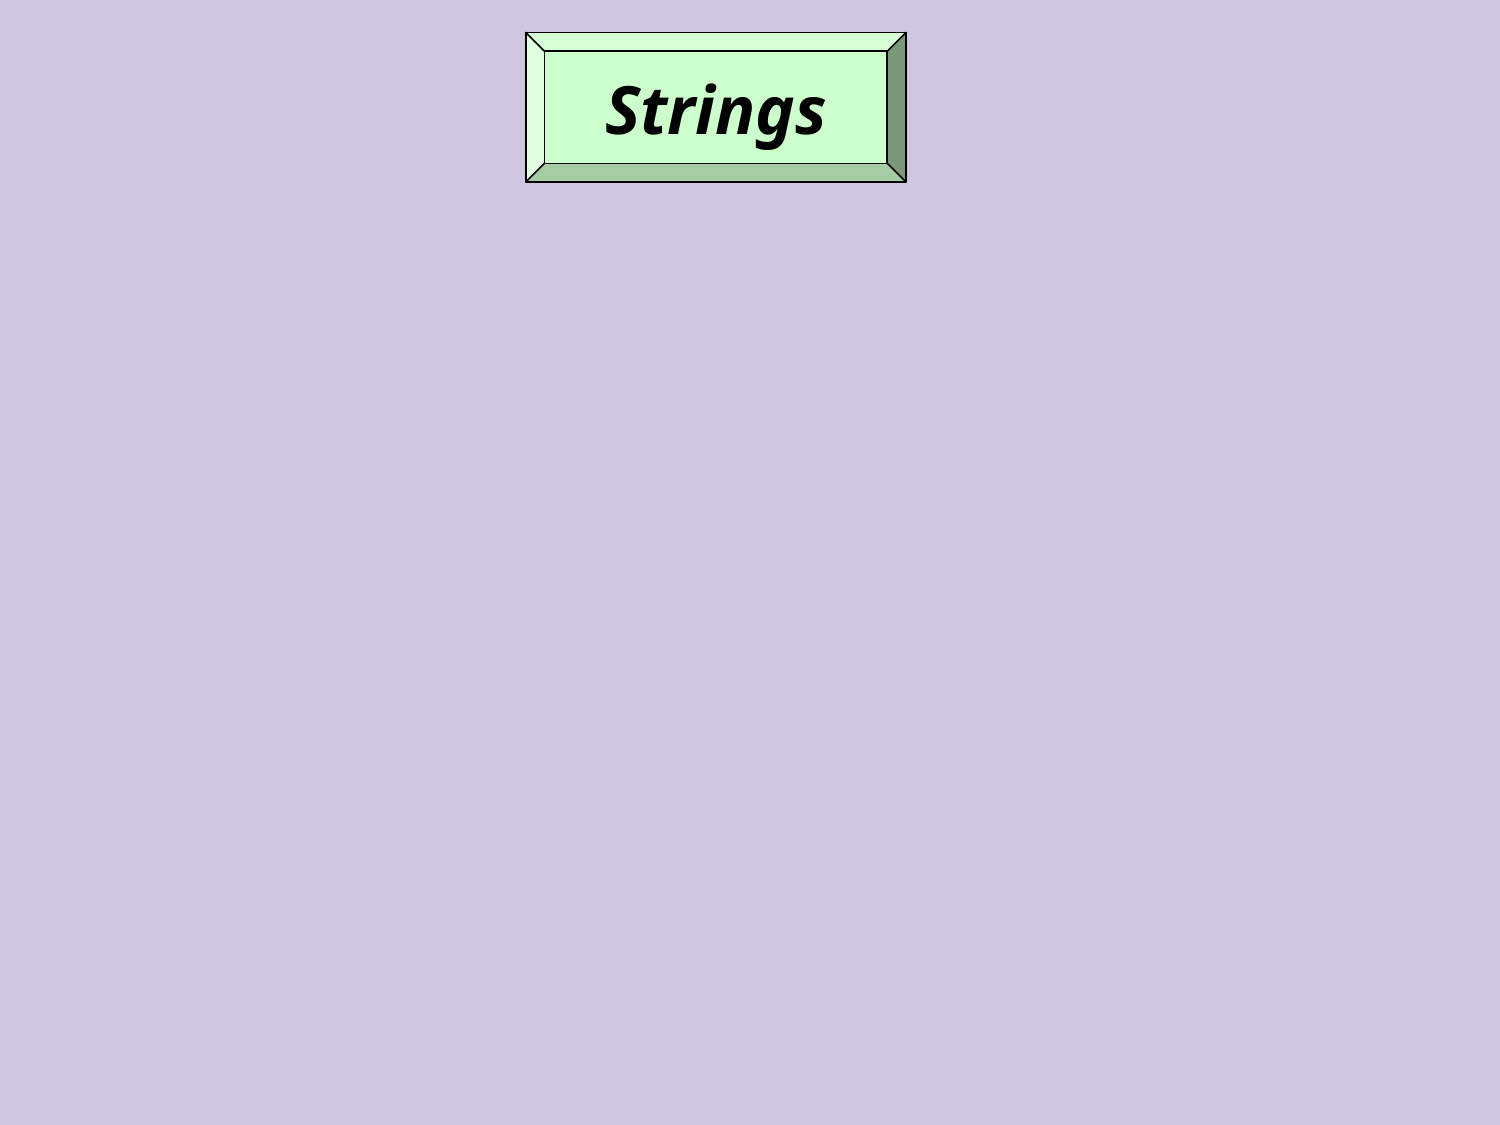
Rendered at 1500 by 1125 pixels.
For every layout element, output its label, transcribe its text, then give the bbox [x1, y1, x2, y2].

text_box Strings [558, 57, 874, 158]
picture [525, 31, 912, 188]
